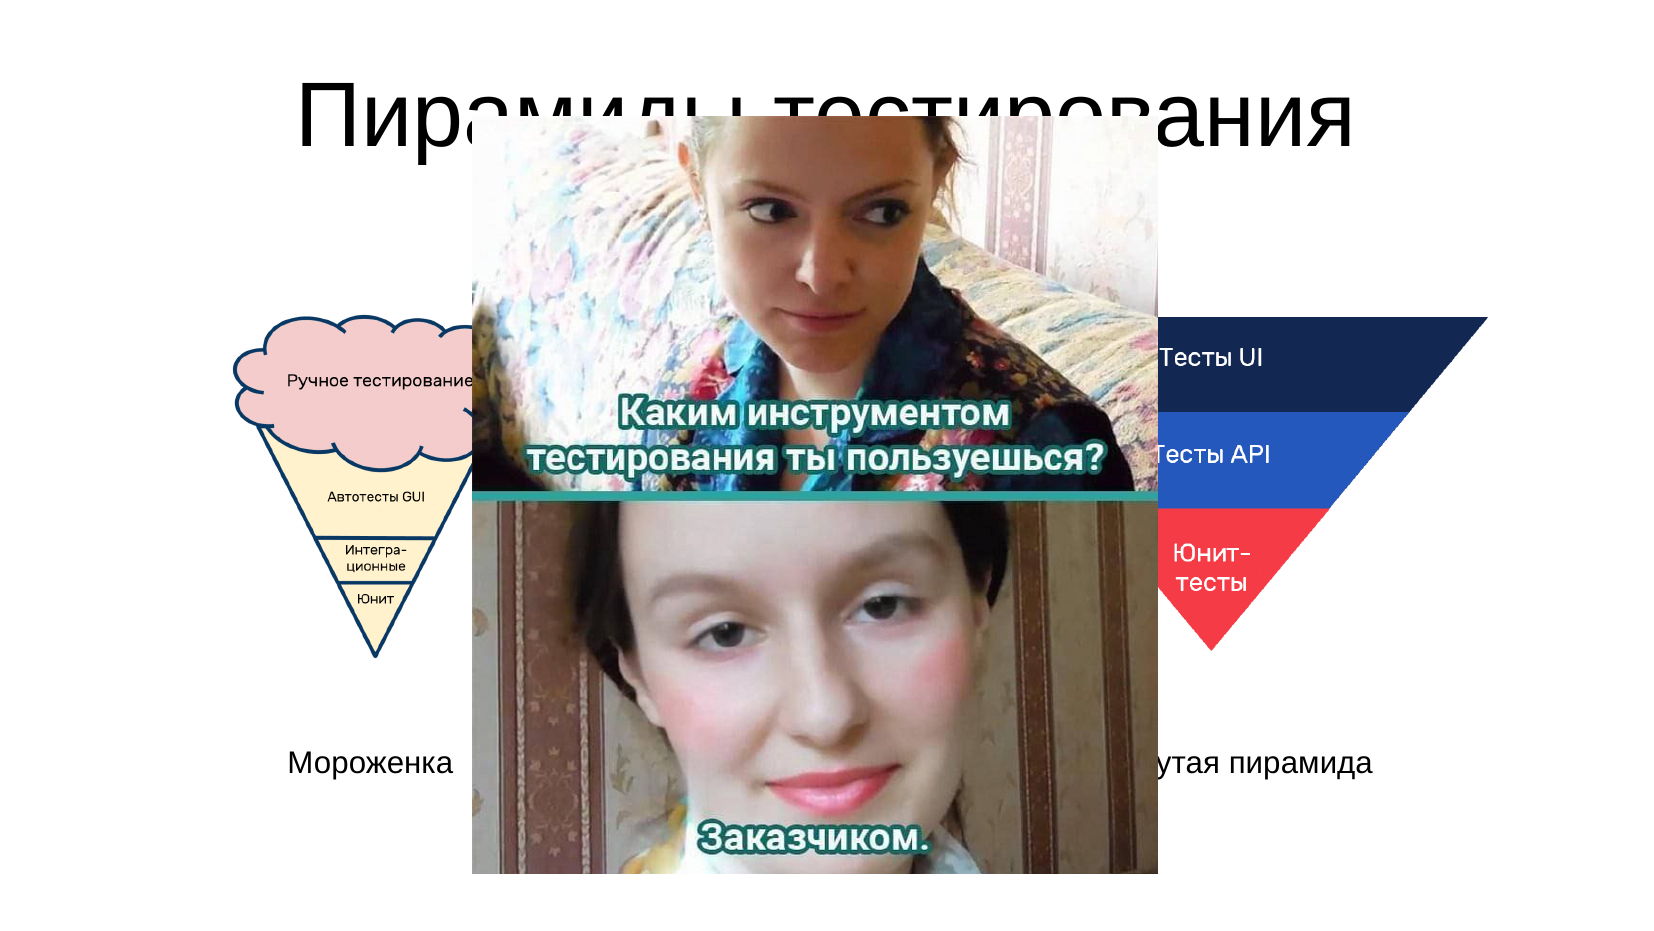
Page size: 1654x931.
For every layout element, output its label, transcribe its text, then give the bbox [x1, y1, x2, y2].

text_box Перевернутая пирамида [1158, 738, 1389, 788]
picture [224, 116, 1495, 875]
text_box Мороженка [272, 738, 469, 788]
title Пирамиды тестирования [82, 37, 1571, 193]
